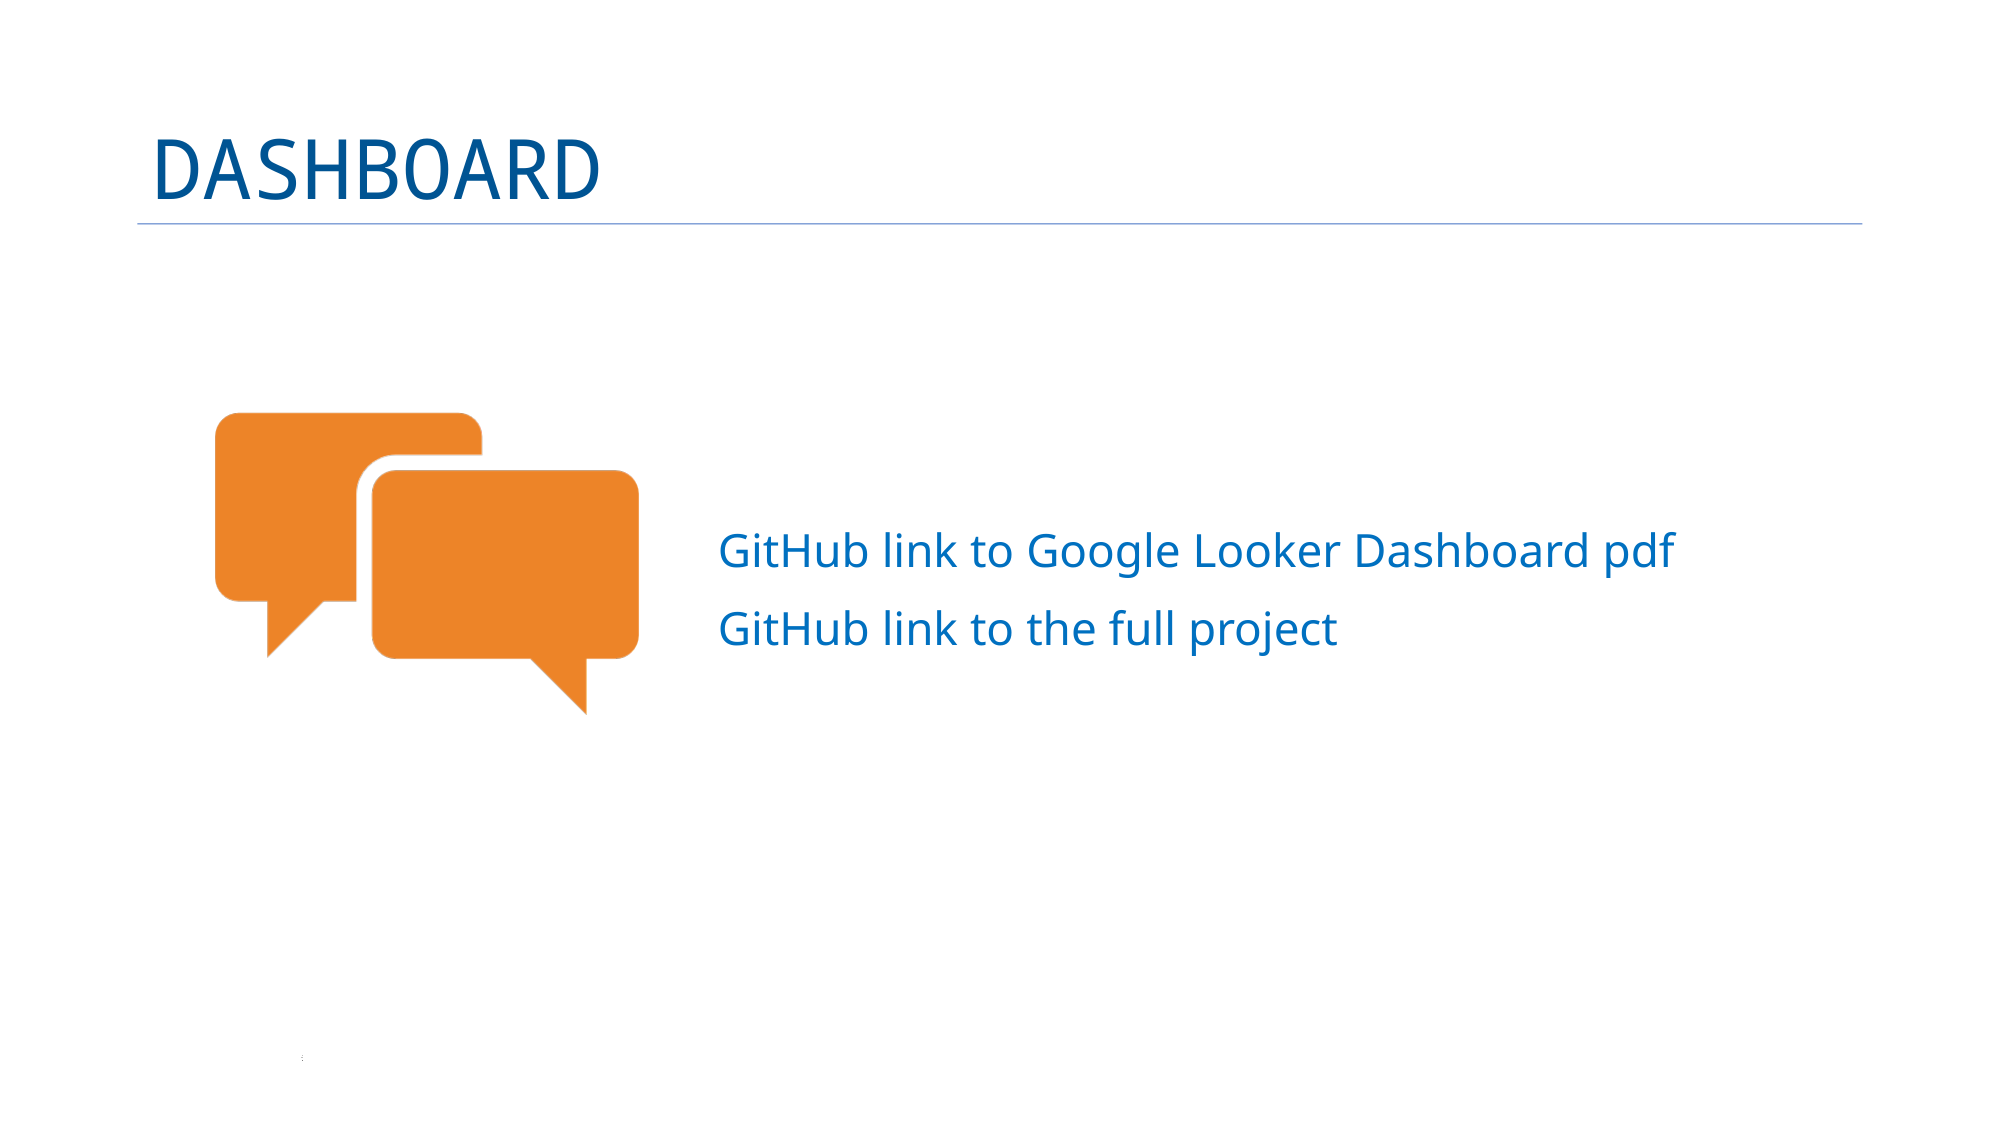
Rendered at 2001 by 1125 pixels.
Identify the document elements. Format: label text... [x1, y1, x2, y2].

picture [176, 311, 678, 814]
list GitHub link to Google Looker Dashboard pdf GitHub link to the full project [702, 515, 1863, 937]
title DASHBOARD [137, 59, 1863, 278]
